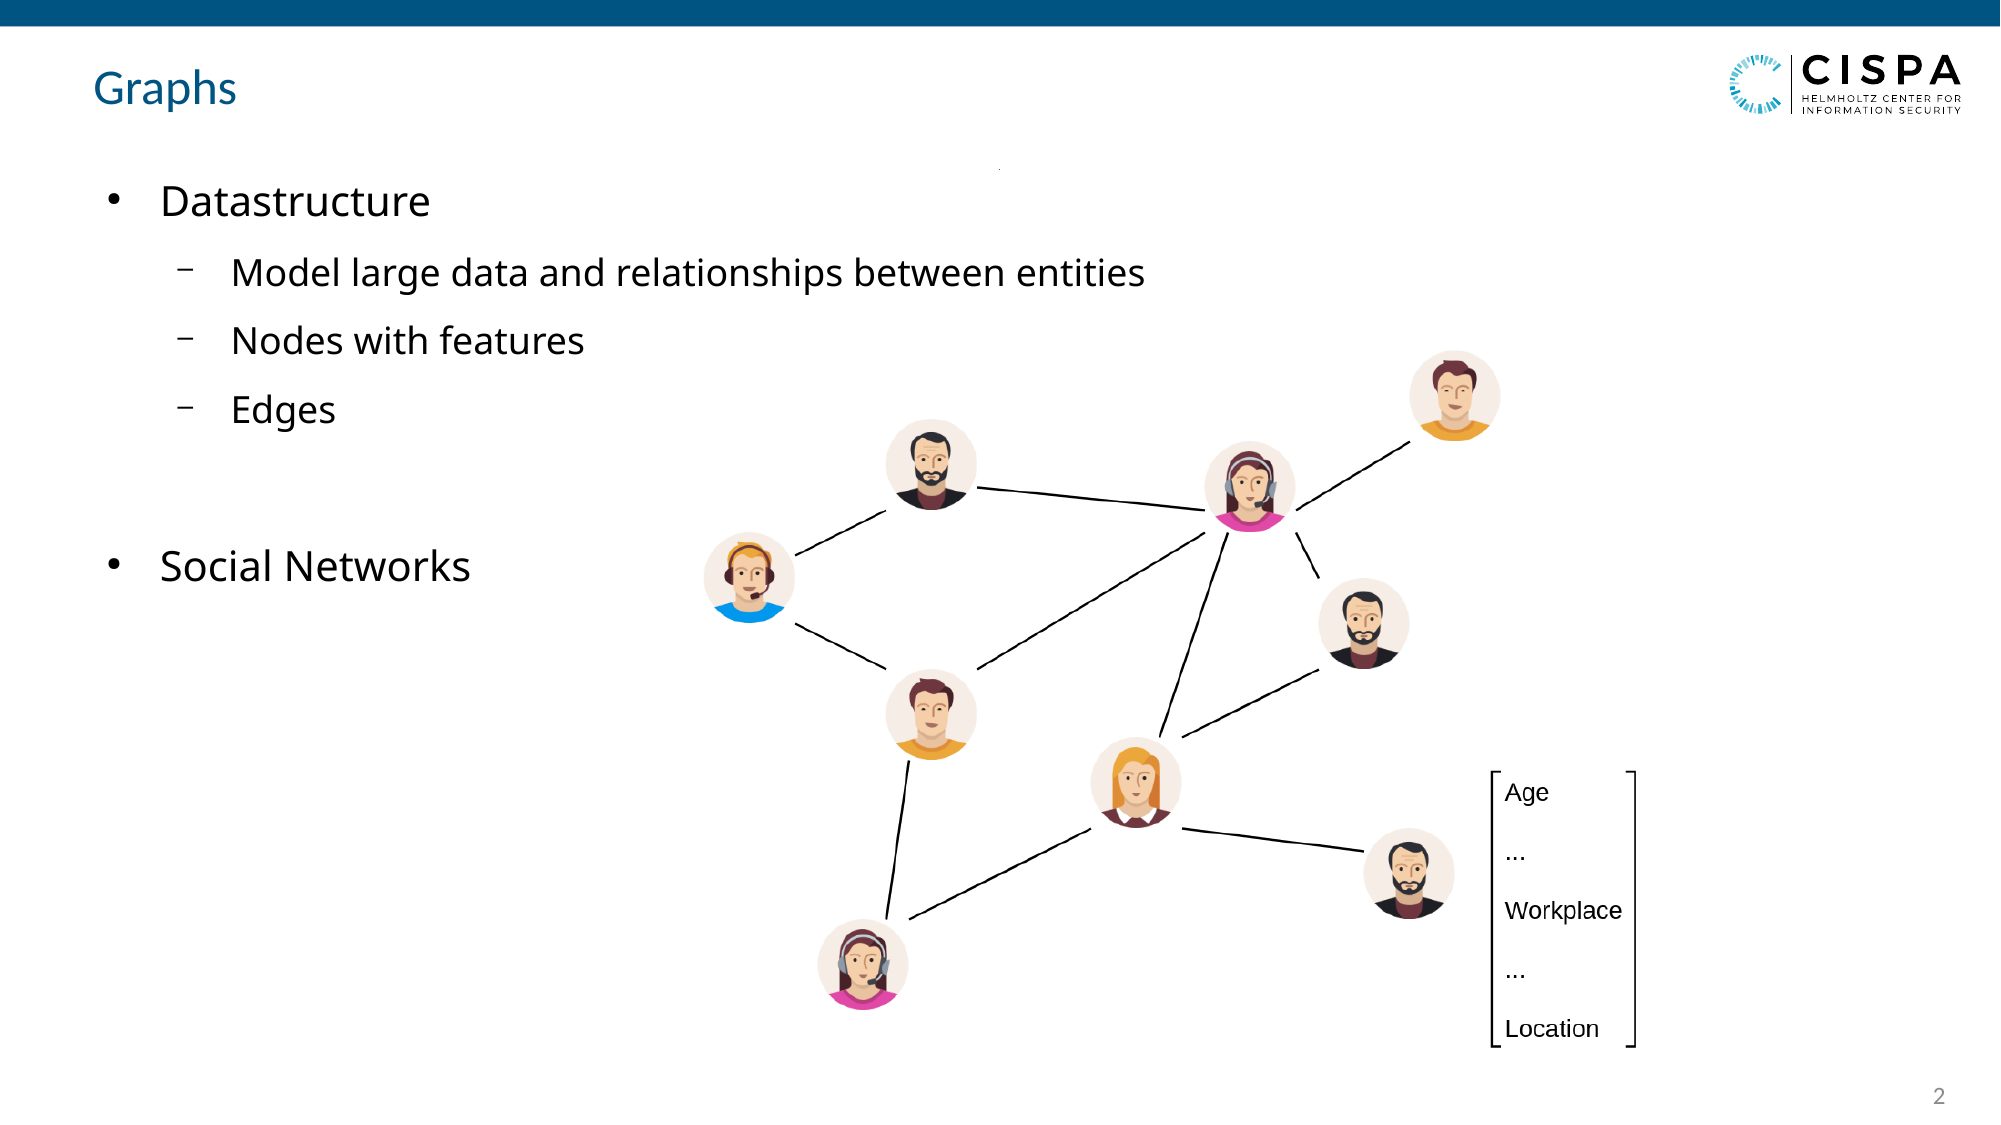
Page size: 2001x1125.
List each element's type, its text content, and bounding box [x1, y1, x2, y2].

title Graphs [78, 38, 1699, 131]
slide_number <number> [1870, 1065, 1961, 1125]
picture [693, 340, 1666, 1066]
list Datastructure Model large data and relationships between entities Nodes with features Edges Social Networks [78, 169, 1922, 1024]
